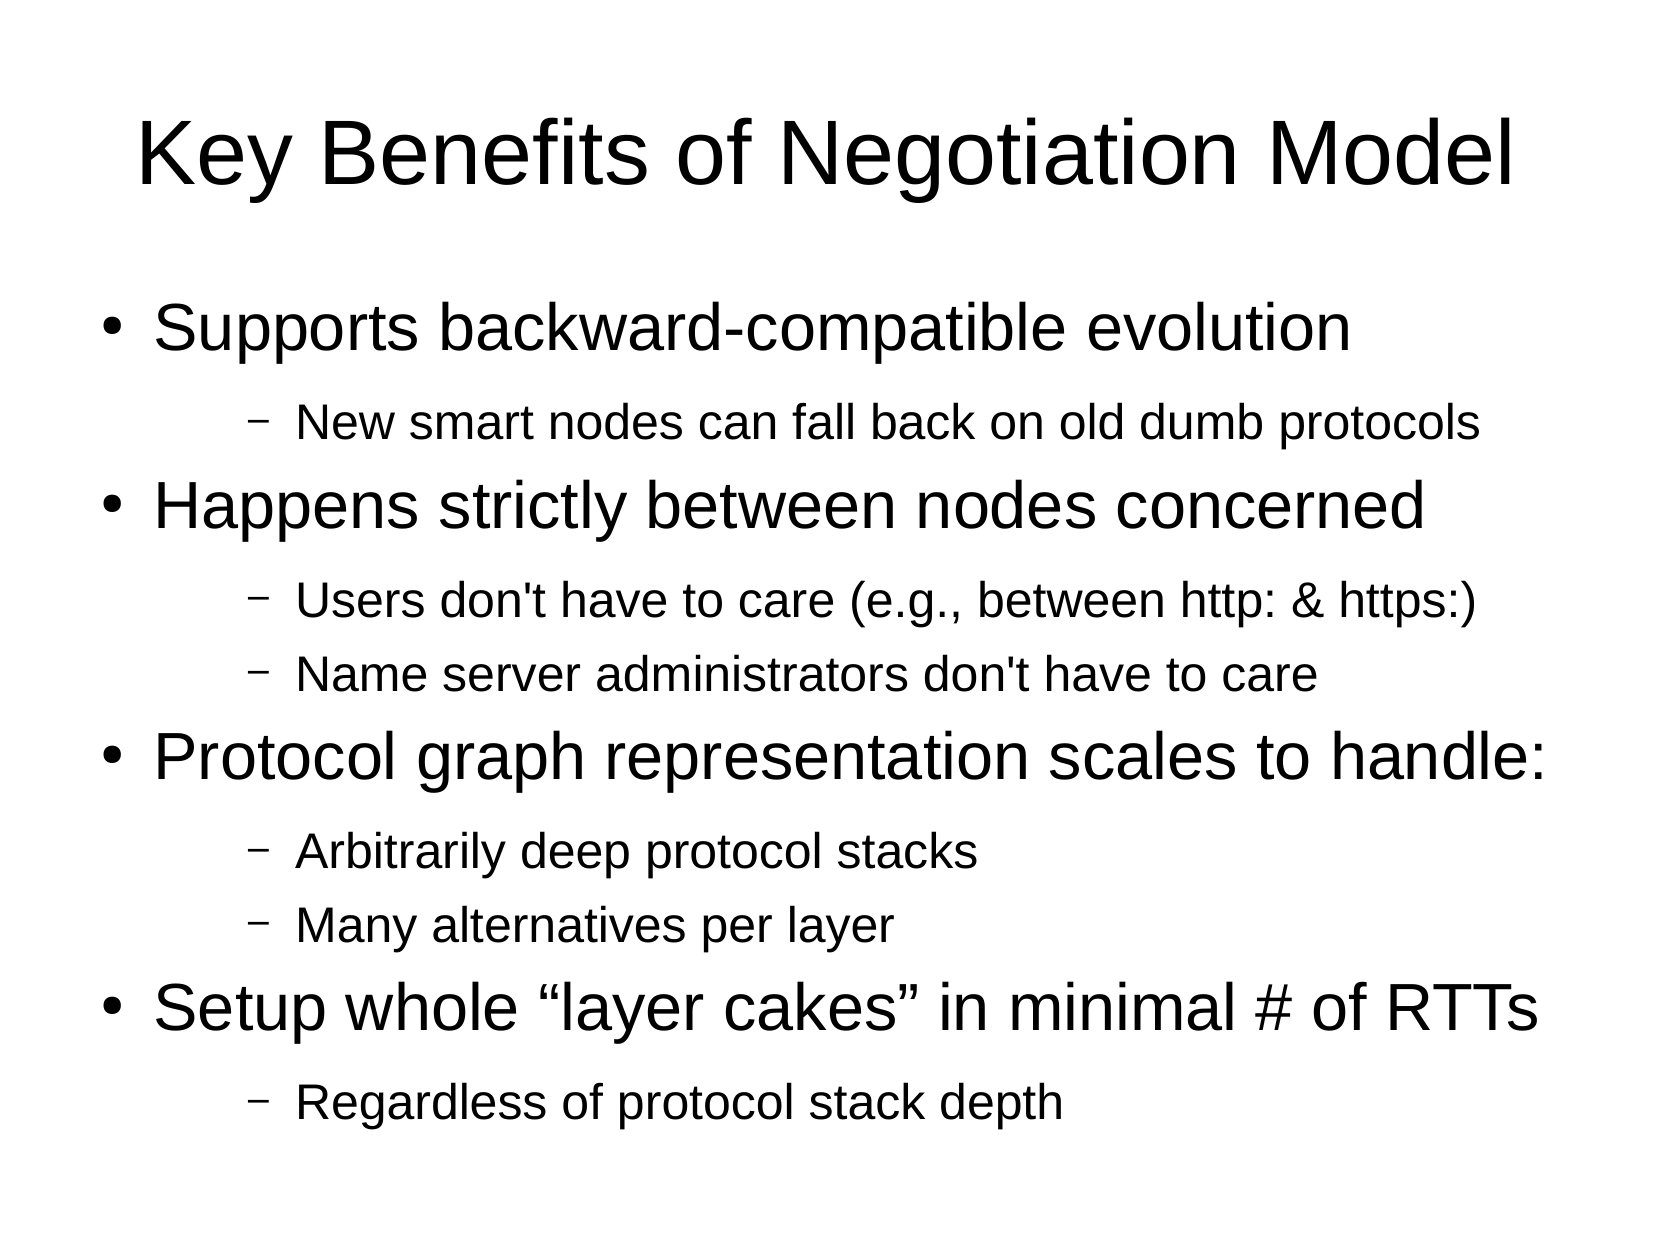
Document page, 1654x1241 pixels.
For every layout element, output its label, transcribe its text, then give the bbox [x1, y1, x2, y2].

list Supports backward-compatible evolution New smart nodes can fall back on old dumb protocols Happens strictly between nodes concerned Users don't have to care (e.g., between http: & https:) Name server administrators don't have to care Protocol graph representation scales to handle: Arbitrarily deep protocol stacks Many alternatives per layer Setup whole “layer cakes” in minimal # of RTTs Regardless of protocol stack depth [82, 290, 1571, 1130]
title Key Benefits of Negotiation Model [82, 56, 1571, 250]
